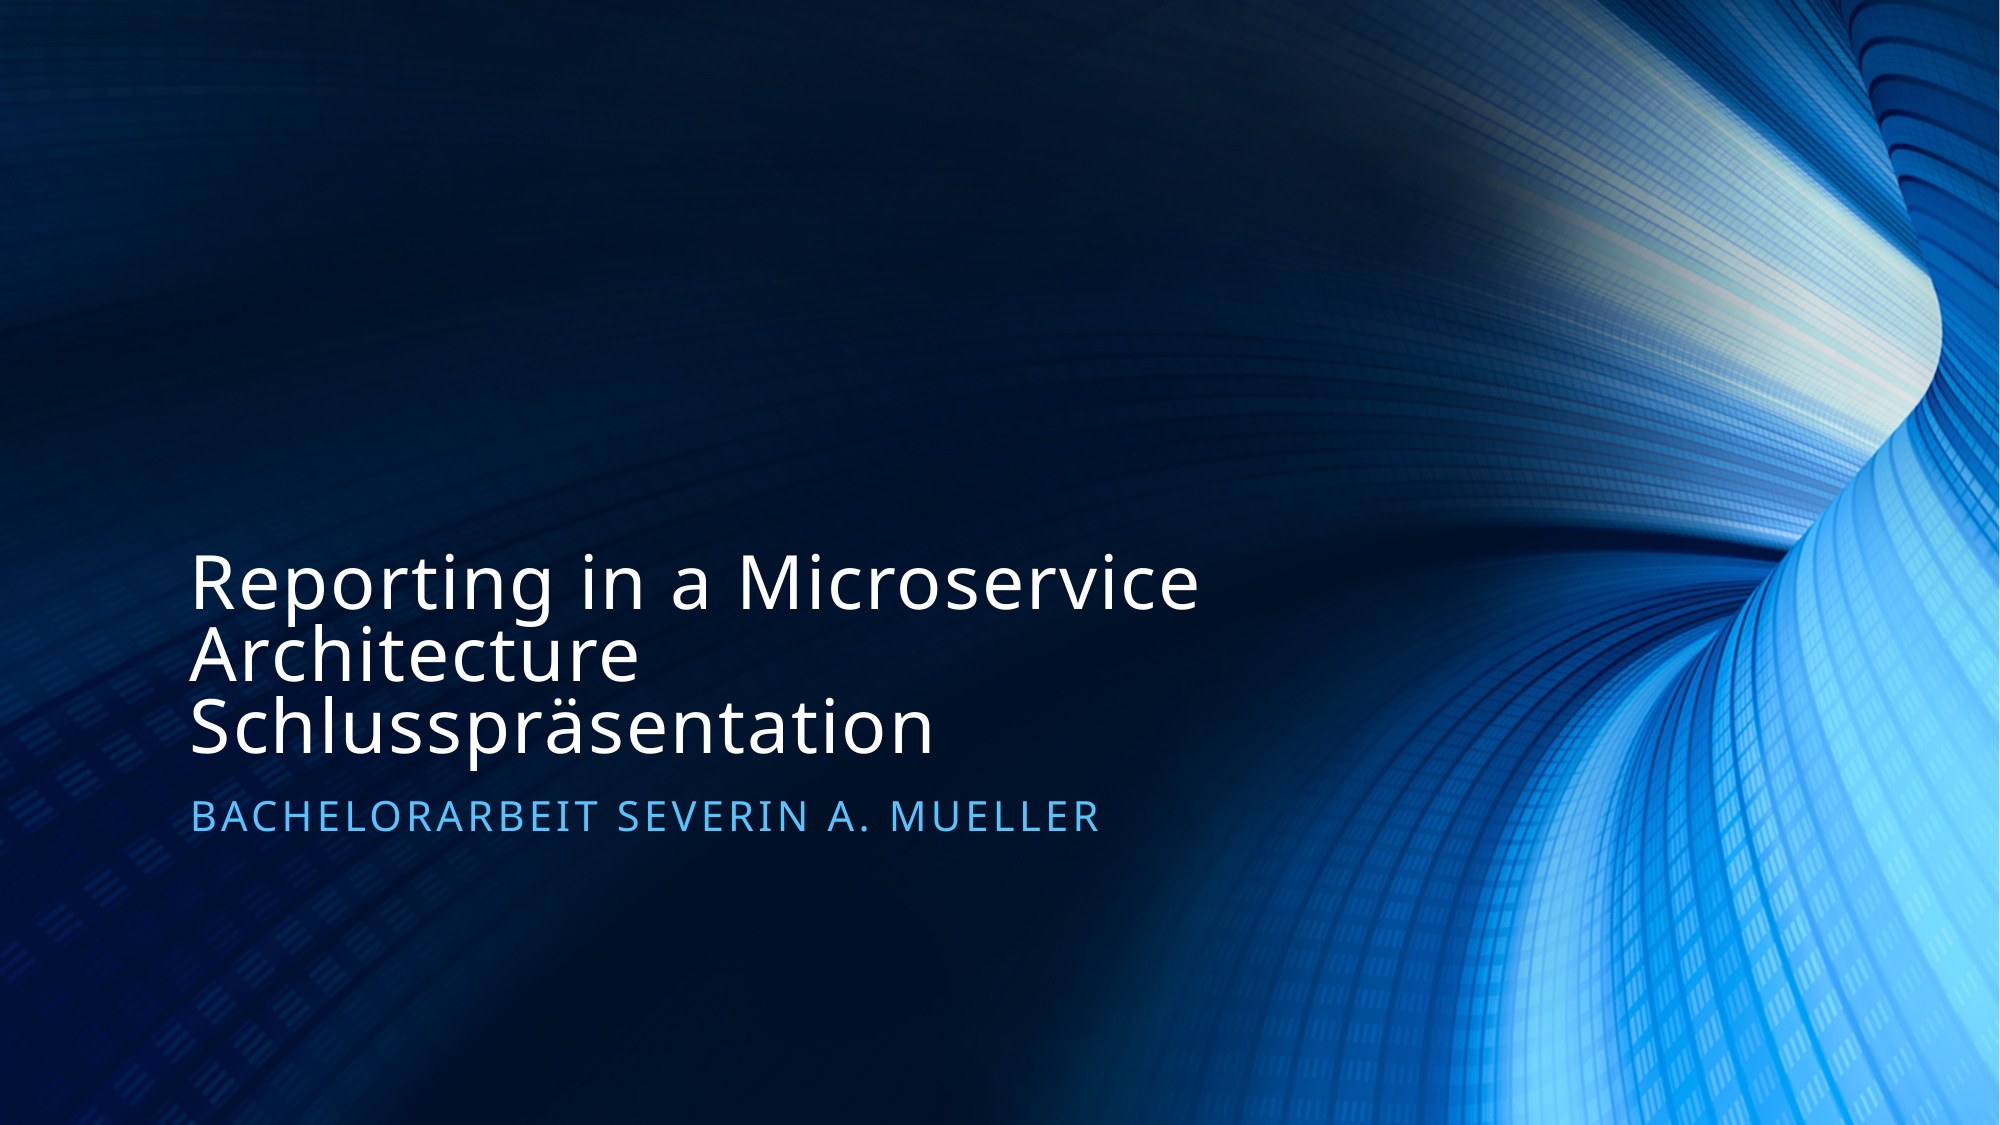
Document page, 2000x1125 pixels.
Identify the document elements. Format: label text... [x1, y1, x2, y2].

subtitle Bachelorarbeit severin a. mueller [174, 787, 1525, 988]
title Reporting in a Microservice Architecture Schlusspräsentation [174, 299, 1525, 775]
